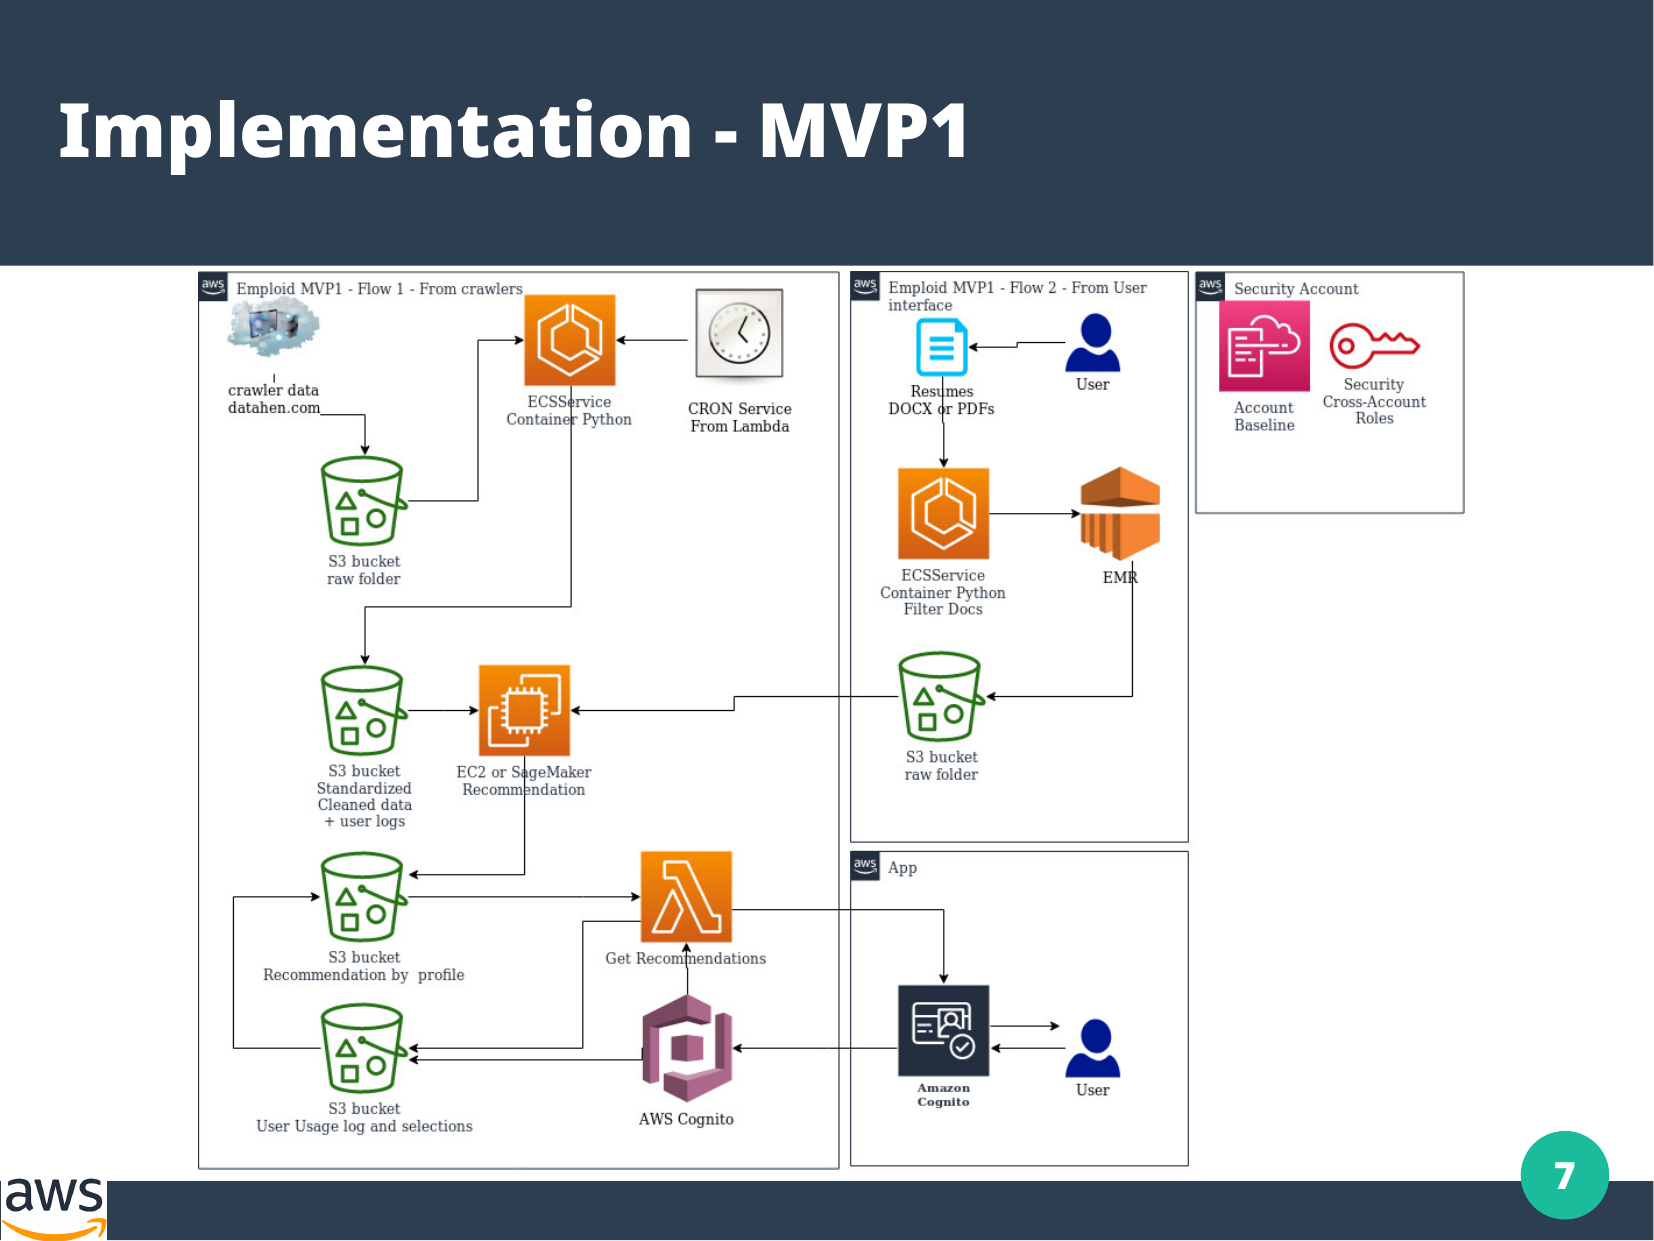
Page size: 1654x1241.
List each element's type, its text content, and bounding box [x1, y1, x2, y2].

picture [198, 271, 1465, 1170]
title Implementation - MVP1 [59, 49, 1595, 207]
picture [1, 1178, 107, 1241]
